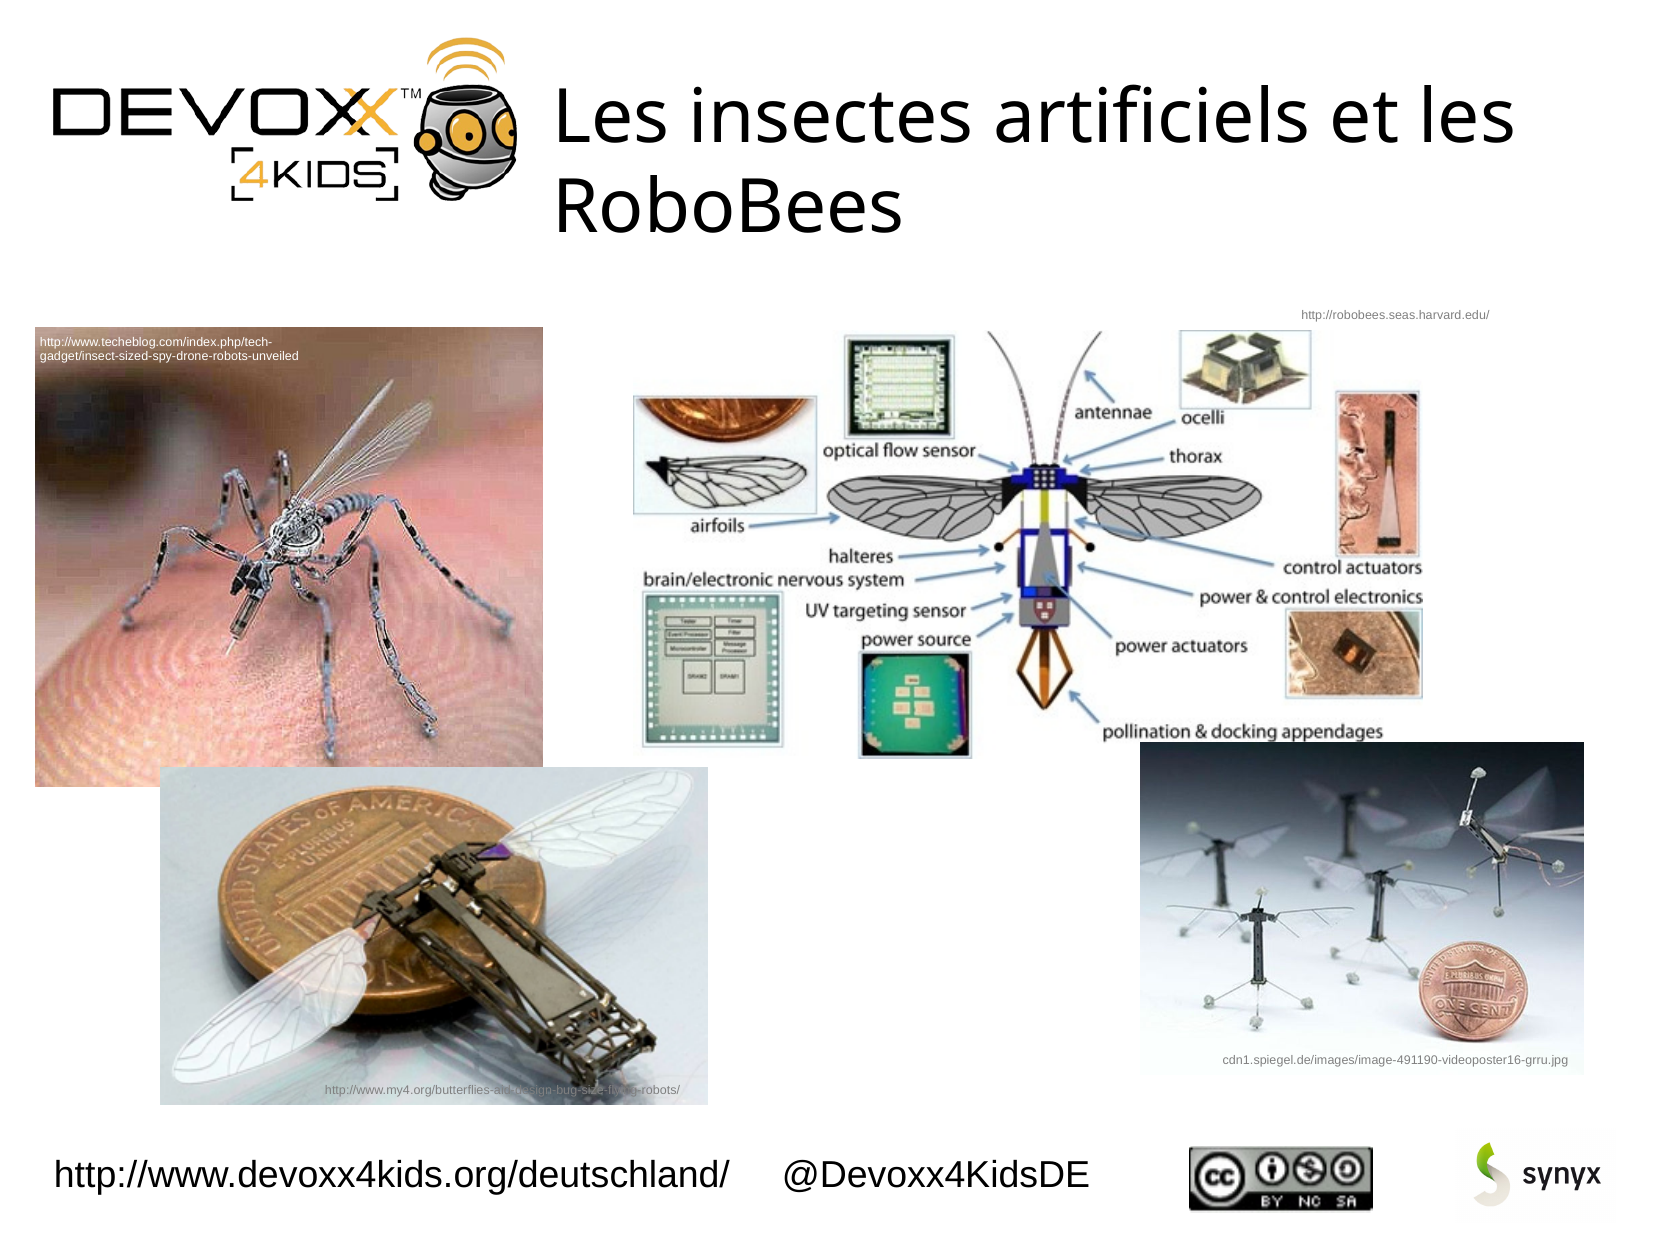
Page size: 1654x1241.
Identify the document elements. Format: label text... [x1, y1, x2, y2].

title Les insectes artificiels et les RoboBees [537, 60, 1595, 302]
picture [633, 330, 1584, 1075]
text_box http://www.my4.org/butterflies-aid-design-bug-size-flying-robots/ [310, 1075, 708, 1105]
text_box http://www.techeblog.com/index.php/tech-gadget/insect-sized-spy-drone-robots-unveiled [25, 327, 315, 371]
text_box cdn1.spiegel.de/images/image-491190-videoposter16-grru.jpg [1207, 1045, 1584, 1075]
text_box http://robobees.seas.harvard.edu/ [1286, 301, 1509, 331]
picture [1189, 1146, 1373, 1213]
picture [1455, 1128, 1616, 1223]
picture [35, 327, 708, 1105]
picture [53, 37, 517, 201]
